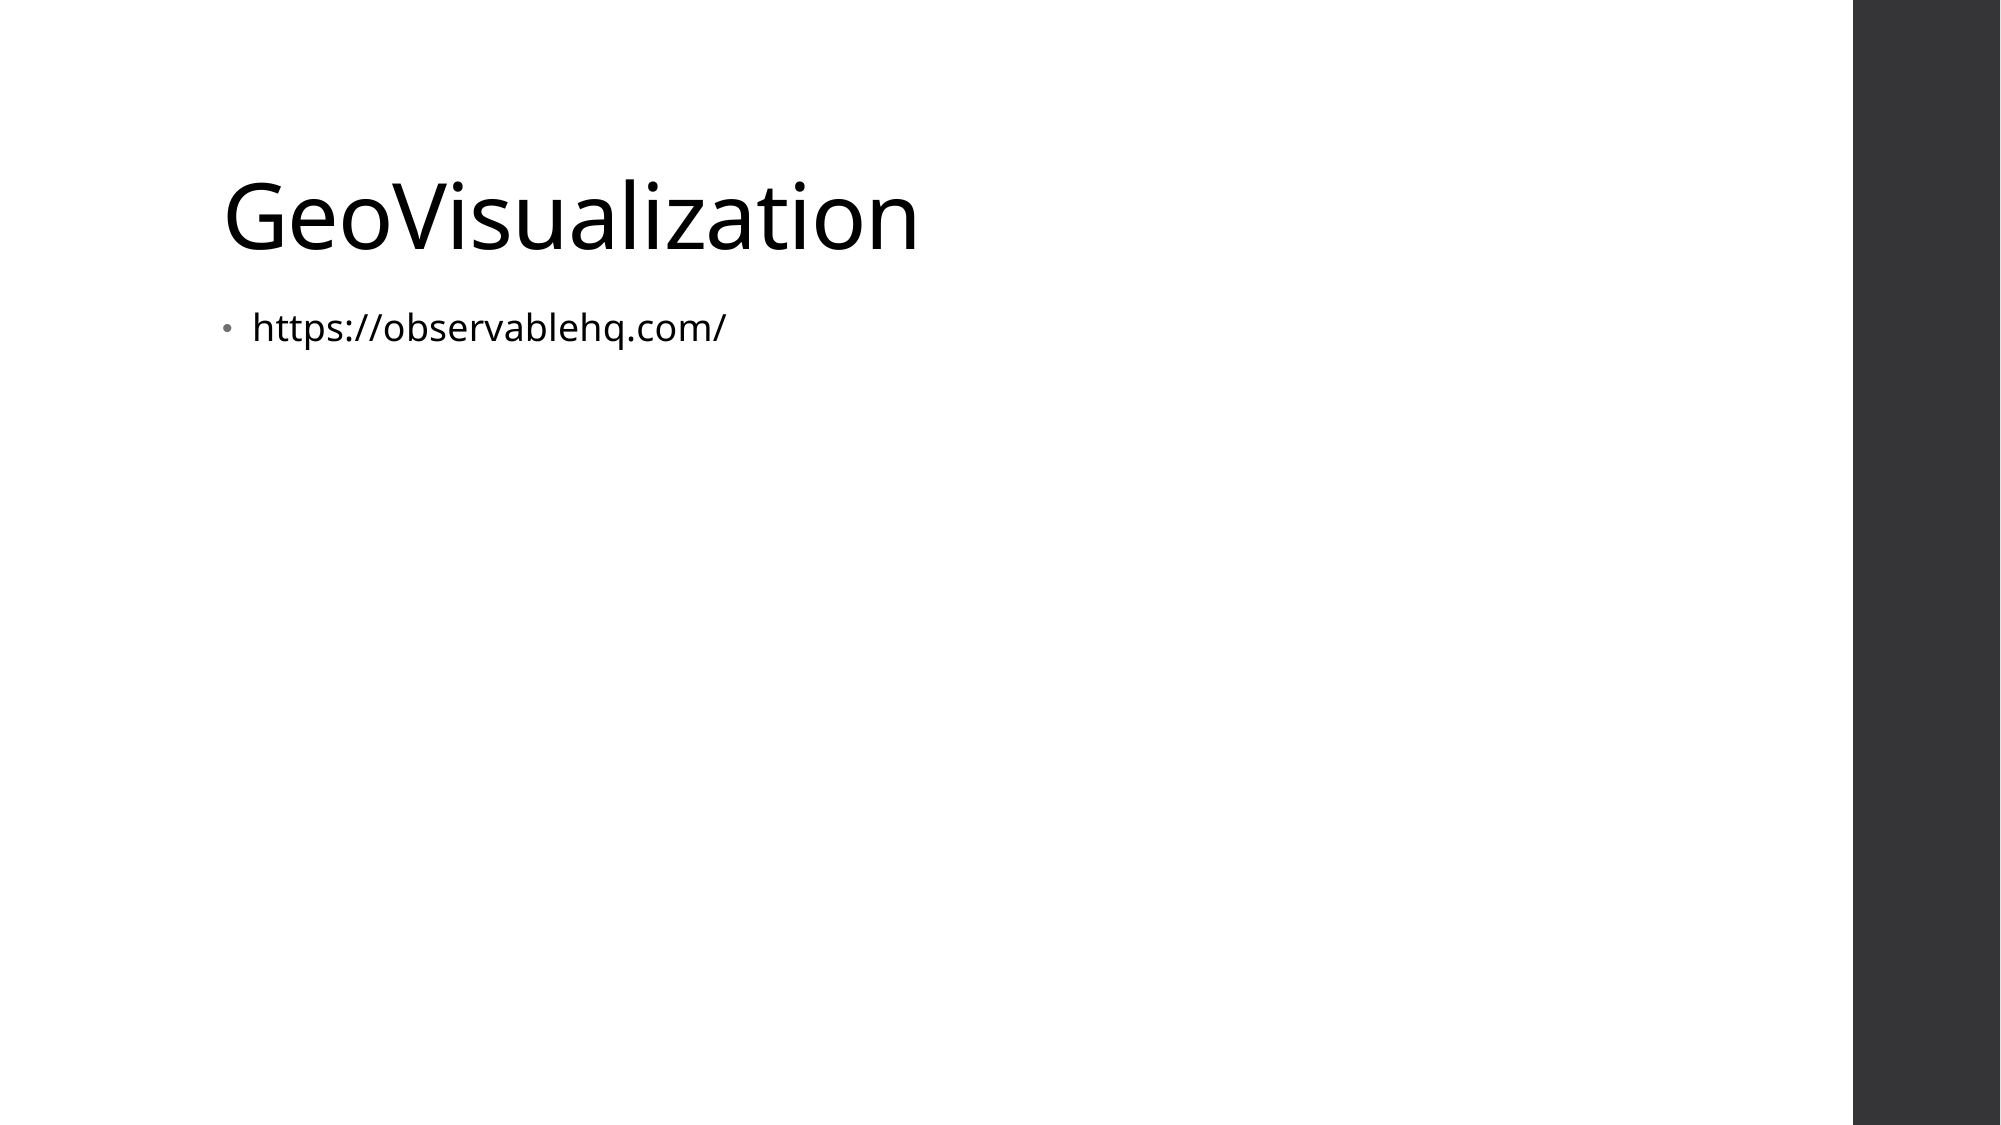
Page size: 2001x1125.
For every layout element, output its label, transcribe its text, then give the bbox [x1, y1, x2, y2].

list https://observablehq.com/ [206, 299, 1617, 1014]
title GeoVisualization [206, 60, 1797, 278]
